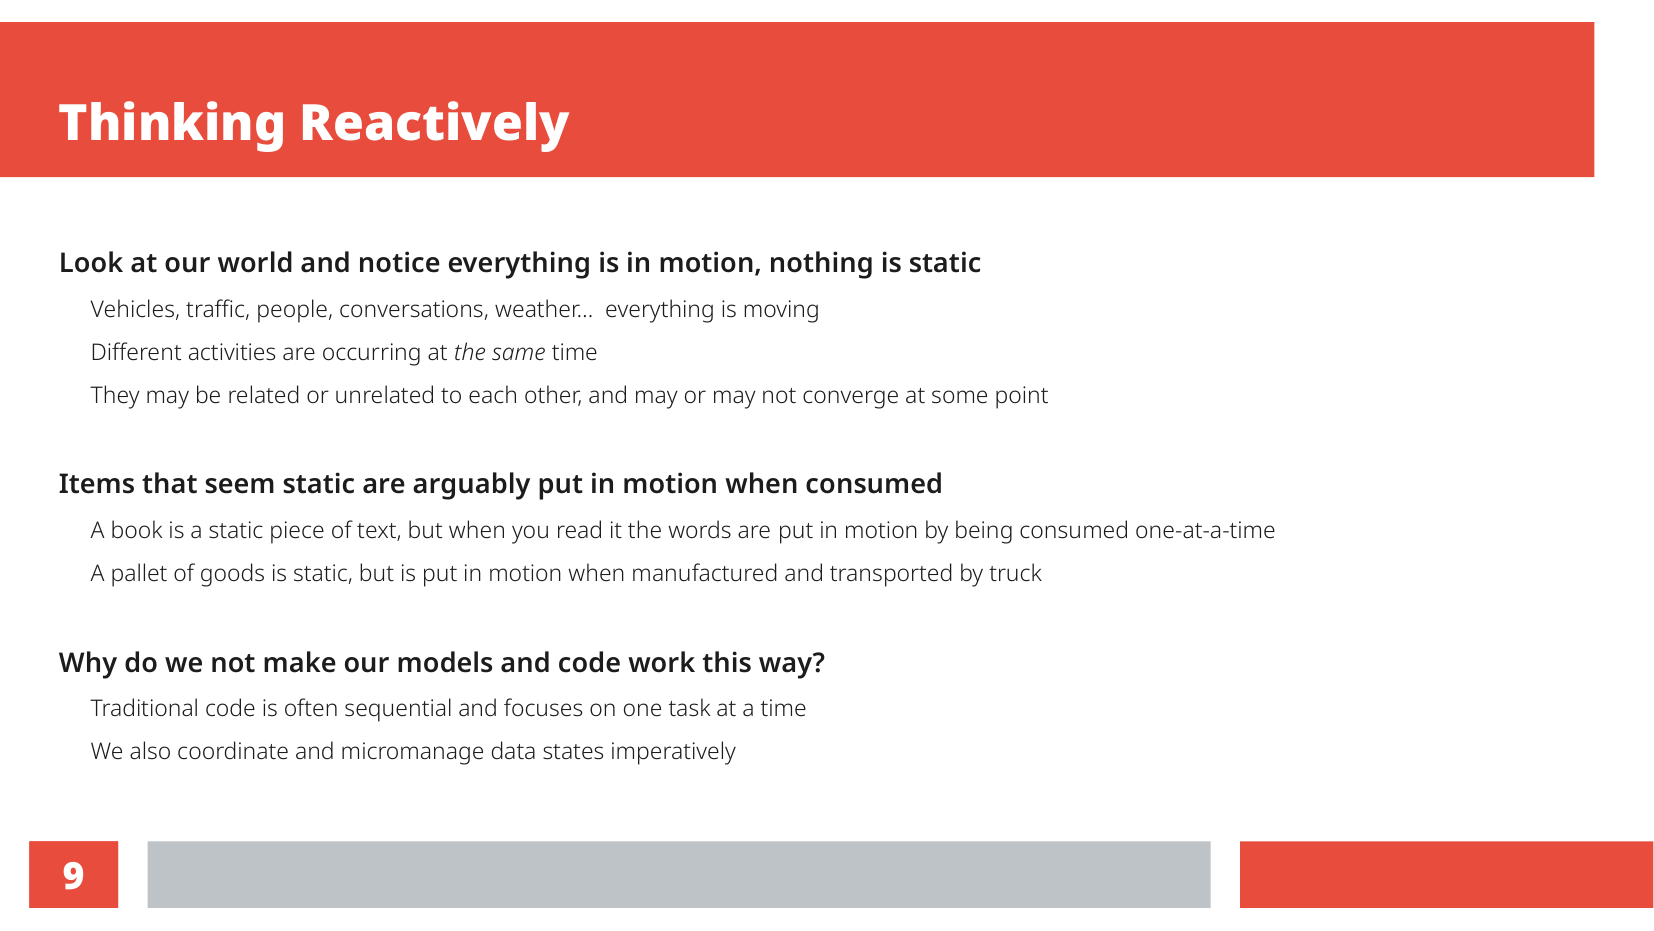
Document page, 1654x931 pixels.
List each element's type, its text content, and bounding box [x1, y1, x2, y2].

list Look at our world and notice everything is in motion, nothing is static Vehicles, traffic, people, conversations, weather… everything is moving Different activities are occurring at the same time They may be related or unrelated to each other, and may or may not converge at some point Items that seem static are arguably put in motion when consumed A book is a static piece of text, but when you read it the words are put in motion by being consumed one-at-a-time A pallet of goods is static, but is put in motion when manufactured and transported by truck Why do we not make our models and code work this way? Traditional code is often sequential and focuses on one task at a time We also coordinate and micromanage data states imperatively [58, 243, 1565, 820]
title Thinking Reactively [58, 44, 1595, 155]
